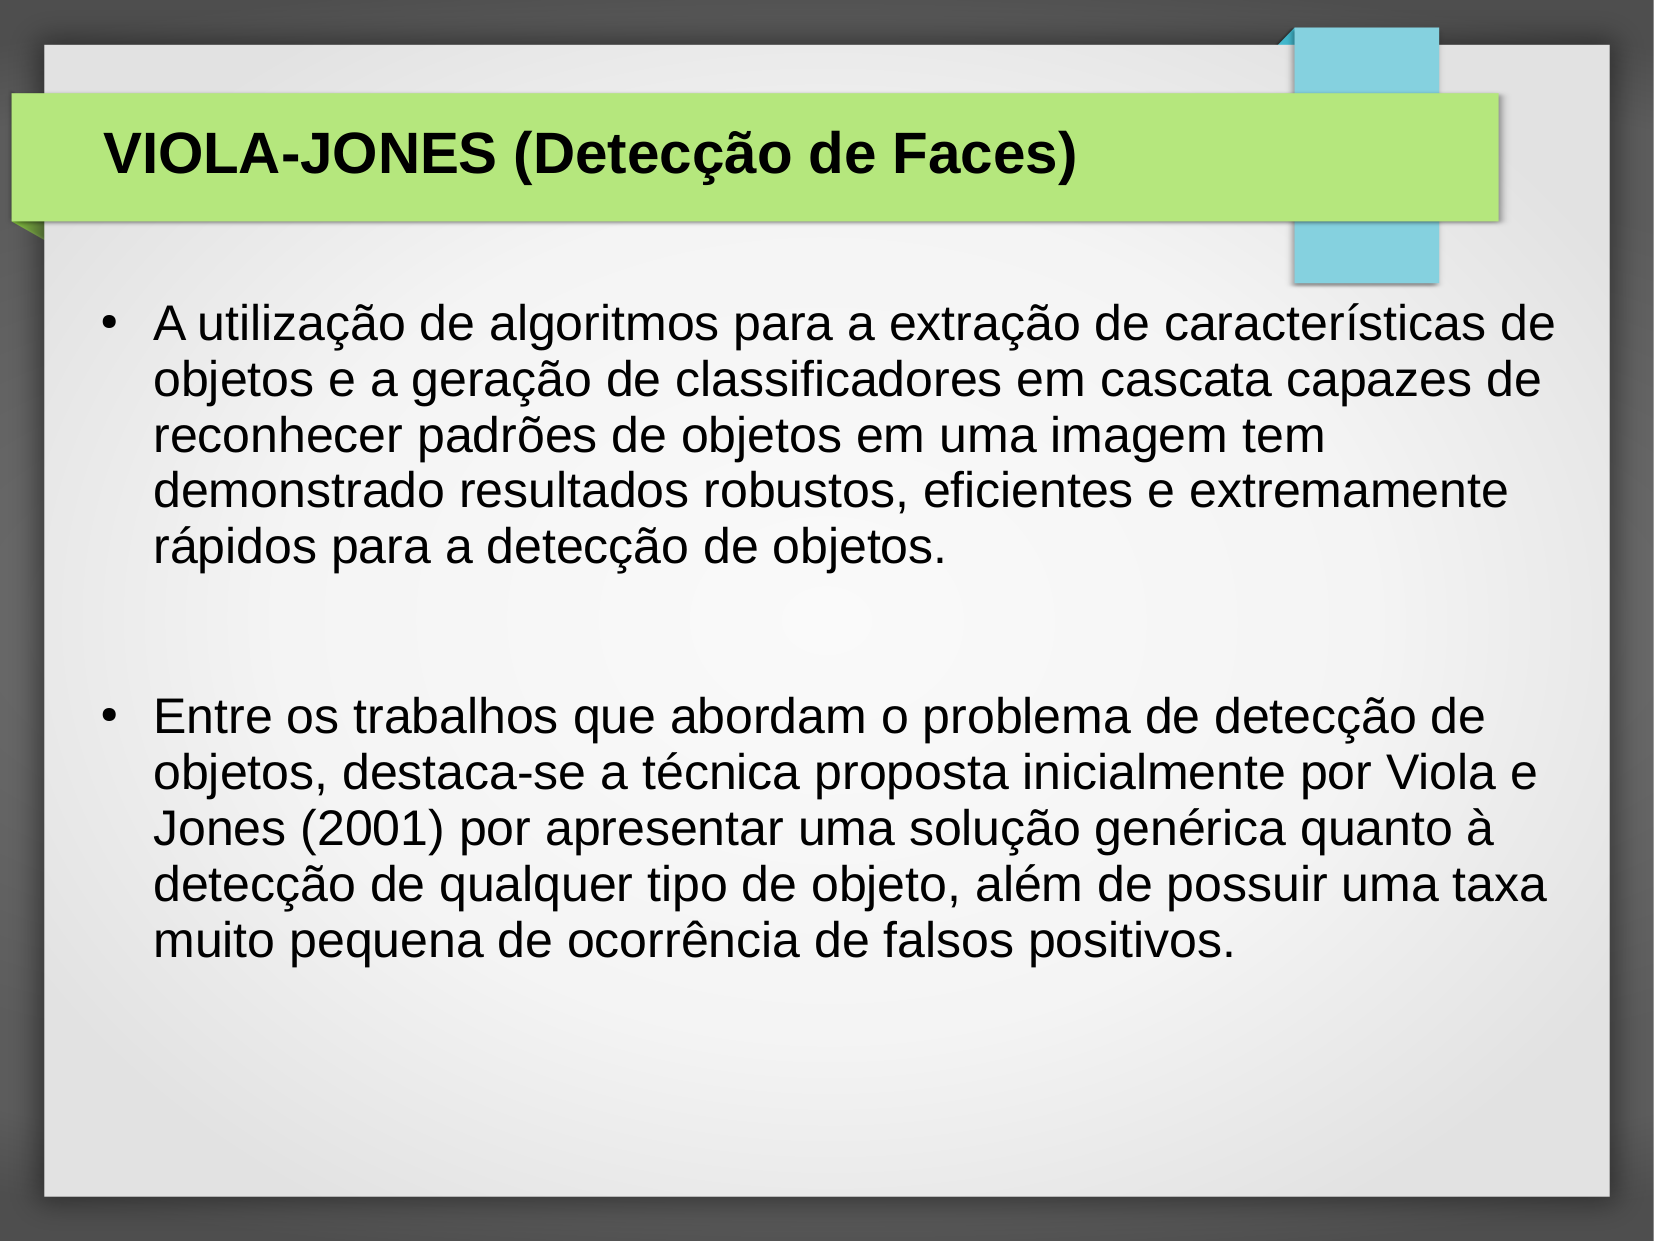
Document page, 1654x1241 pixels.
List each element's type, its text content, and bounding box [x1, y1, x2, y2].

list A utilização de algoritmos para a extração de características de objetos e a geração de classificadores em cascata capazes de reconhecer padrões de objetos em uma imagem tem demonstrado resultados robustos, eficientes e extremamente rápidos para a detecção de objetos. Entre os trabalhos que abordam o problema de detecção de objetos, destaca-se a técnica proposta inicialmente por Viola e Jones (2001) por apresentar uma solução genérica quanto à detecção de qualquer tipo de objeto, além de possuir uma taxa muito pequena de ocorrência de falsos positivos. [82, 295, 1571, 1015]
picture [0, 0, 1654, 1241]
title VIOLA-JONES (Detecção de Faces) [82, 94, 1264, 213]
